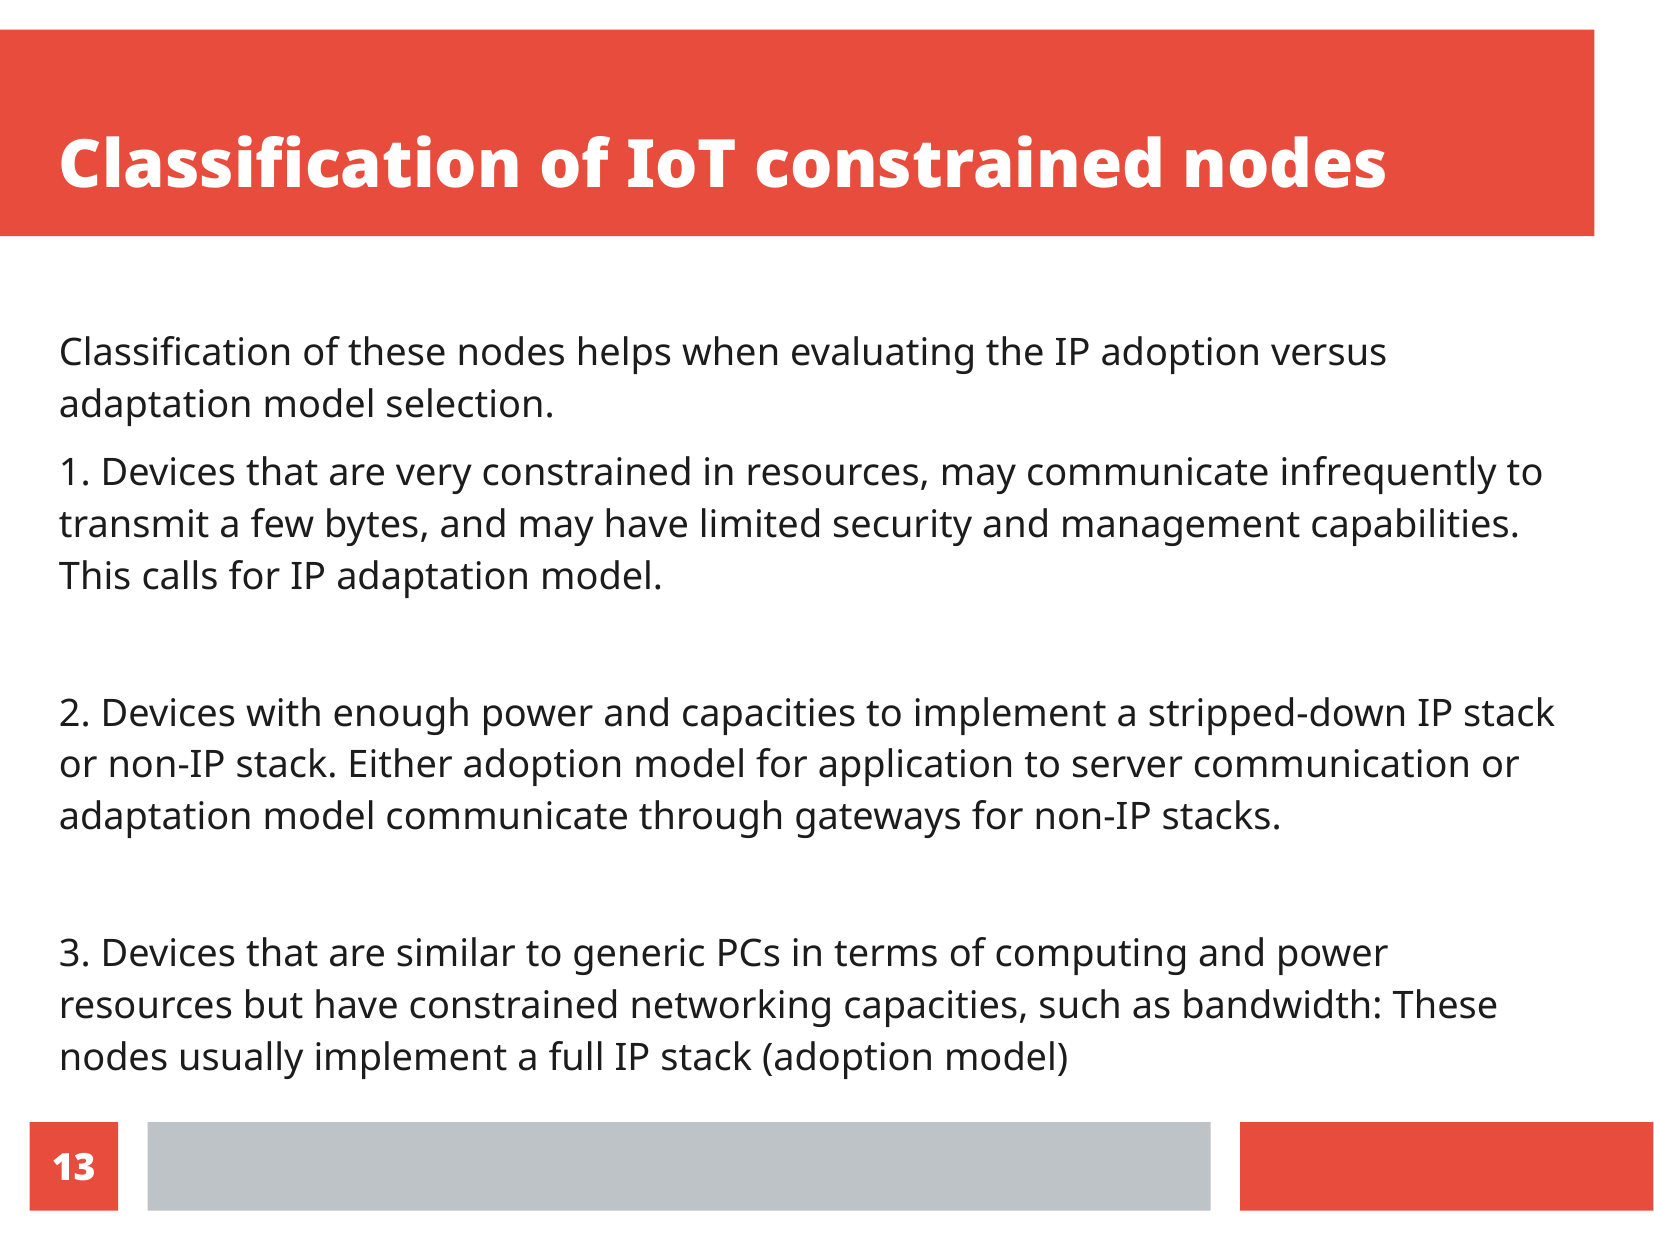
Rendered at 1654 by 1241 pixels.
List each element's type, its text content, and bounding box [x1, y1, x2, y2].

title Classification of IoT constrained nodes [59, 59, 1595, 207]
list Classification of these nodes helps when evaluating the IP adoption versus adaptation model selection. 1. Devices that are very constrained in resources, may communicate infrequently to transmit a few bytes, and may have limited security and management capabilities. This calls for IP adaptation model. 2. Devices with enough power and capacities to implement a stripped-down IP stack or non-IP stack. Either adoption model for application to server communication or adaptation model communicate through gateways for non-IP stacks. 3. Devices that are similar to generic PCs in terms of computing and power resources but have constrained networking capacities, such as bandwidth: These nodes usually implement a full IP stack (adoption model) [59, 324, 1565, 1093]
